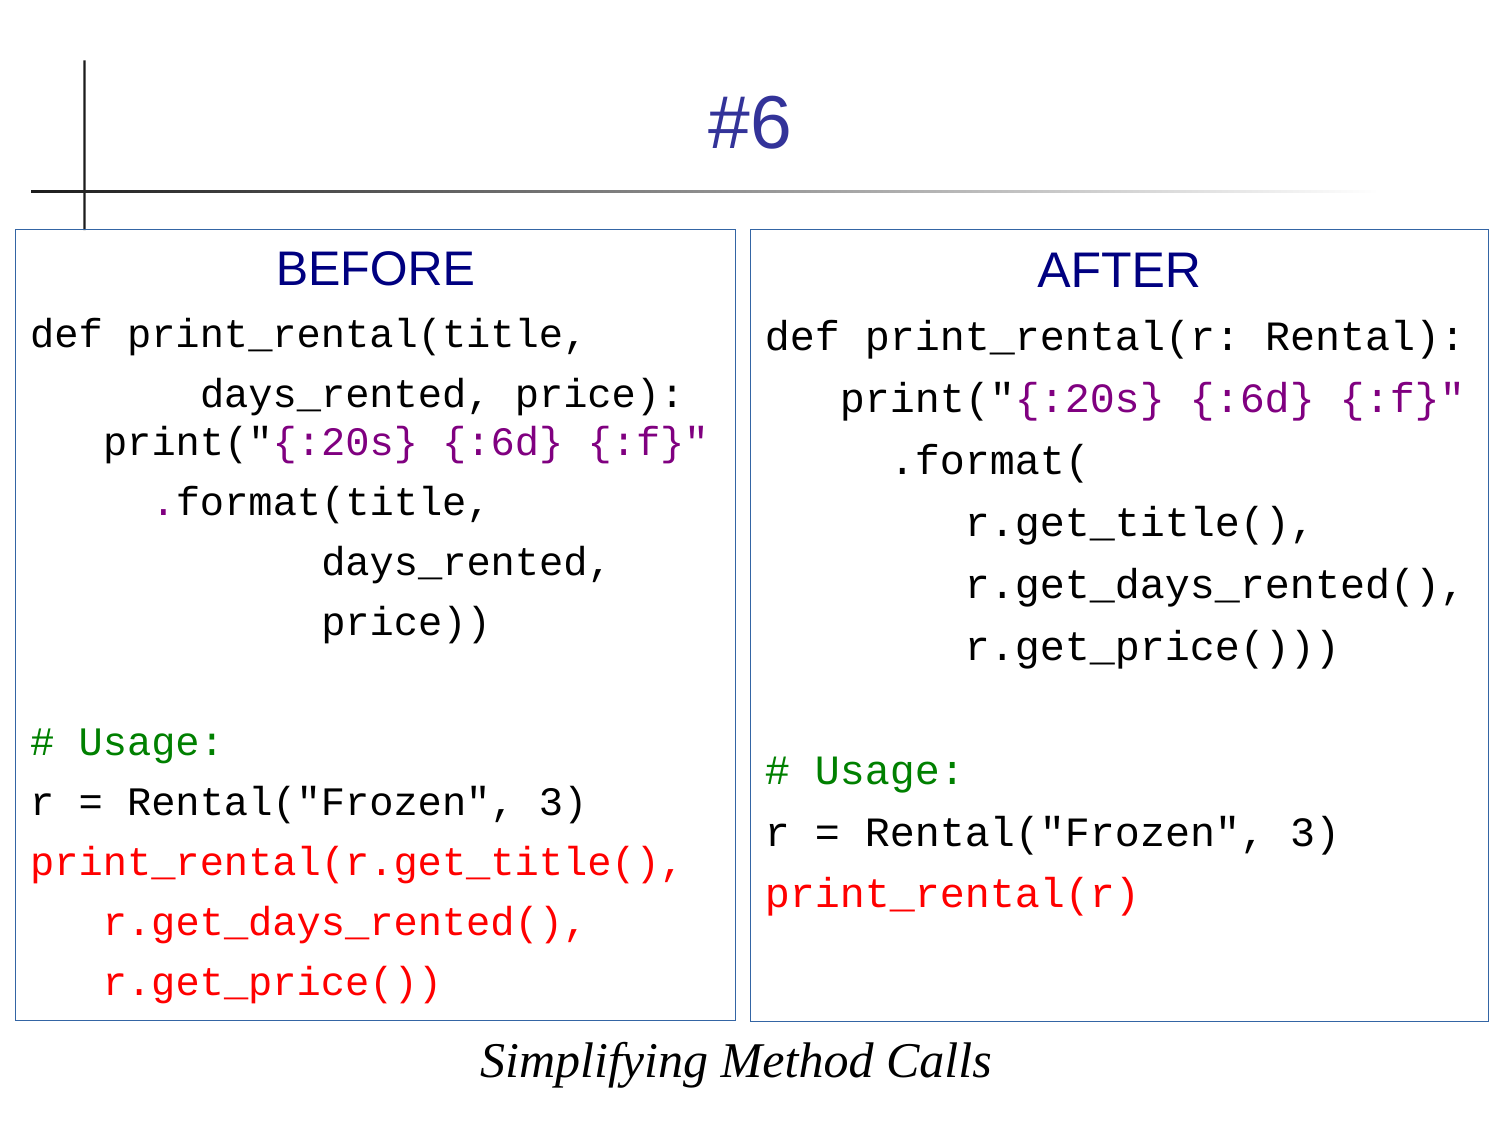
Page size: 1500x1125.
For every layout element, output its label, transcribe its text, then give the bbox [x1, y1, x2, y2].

list AFTER def print_rental(r: Rental): print("{:20s} {:6d} {:f}" .format( r.get_title(), r.get_days_rented(), r.get_price())) # Usage: r = Rental("Frozen", 3) print_rental(r) [750, 229, 1489, 1022]
text_box Simplifying Method Calls [151, 1020, 1322, 1096]
title #6 [50, 37, 1450, 201]
list BEFORE def print_rental(title, days_rented, price): print("{:20s} {:6d} {:f}" .format(title, days_rented, price)) # Usage: r = Rental("Frozen", 3) print_rental(r.get_title(), r.get_days_rented(), r.get_price()) [15, 229, 736, 1021]
